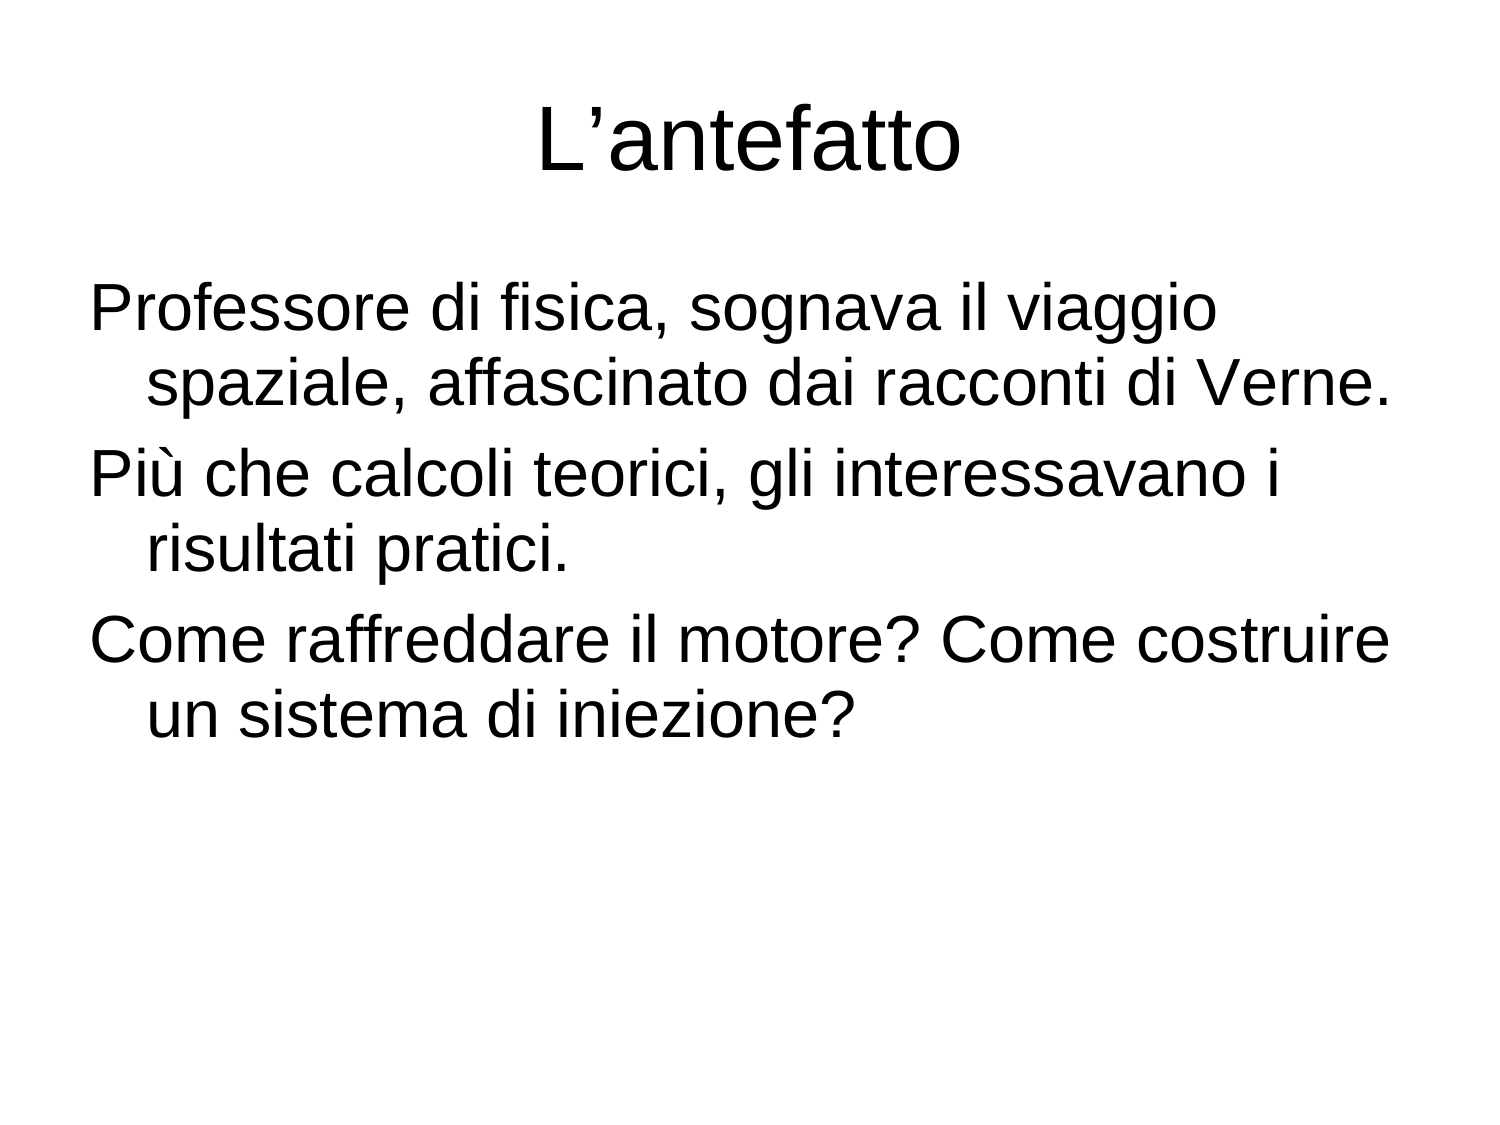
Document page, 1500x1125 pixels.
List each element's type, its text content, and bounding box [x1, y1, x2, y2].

list Professore di fisica, sognava il viaggio spaziale, affascinato dai racconti di Verne. Più che calcoli teorici, gli interessavano i risultati pratici. Come raffreddare il motore? Come costruire un sistema di iniezione? [75, 262, 1426, 1006]
title L’antefatto [75, 45, 1426, 233]
